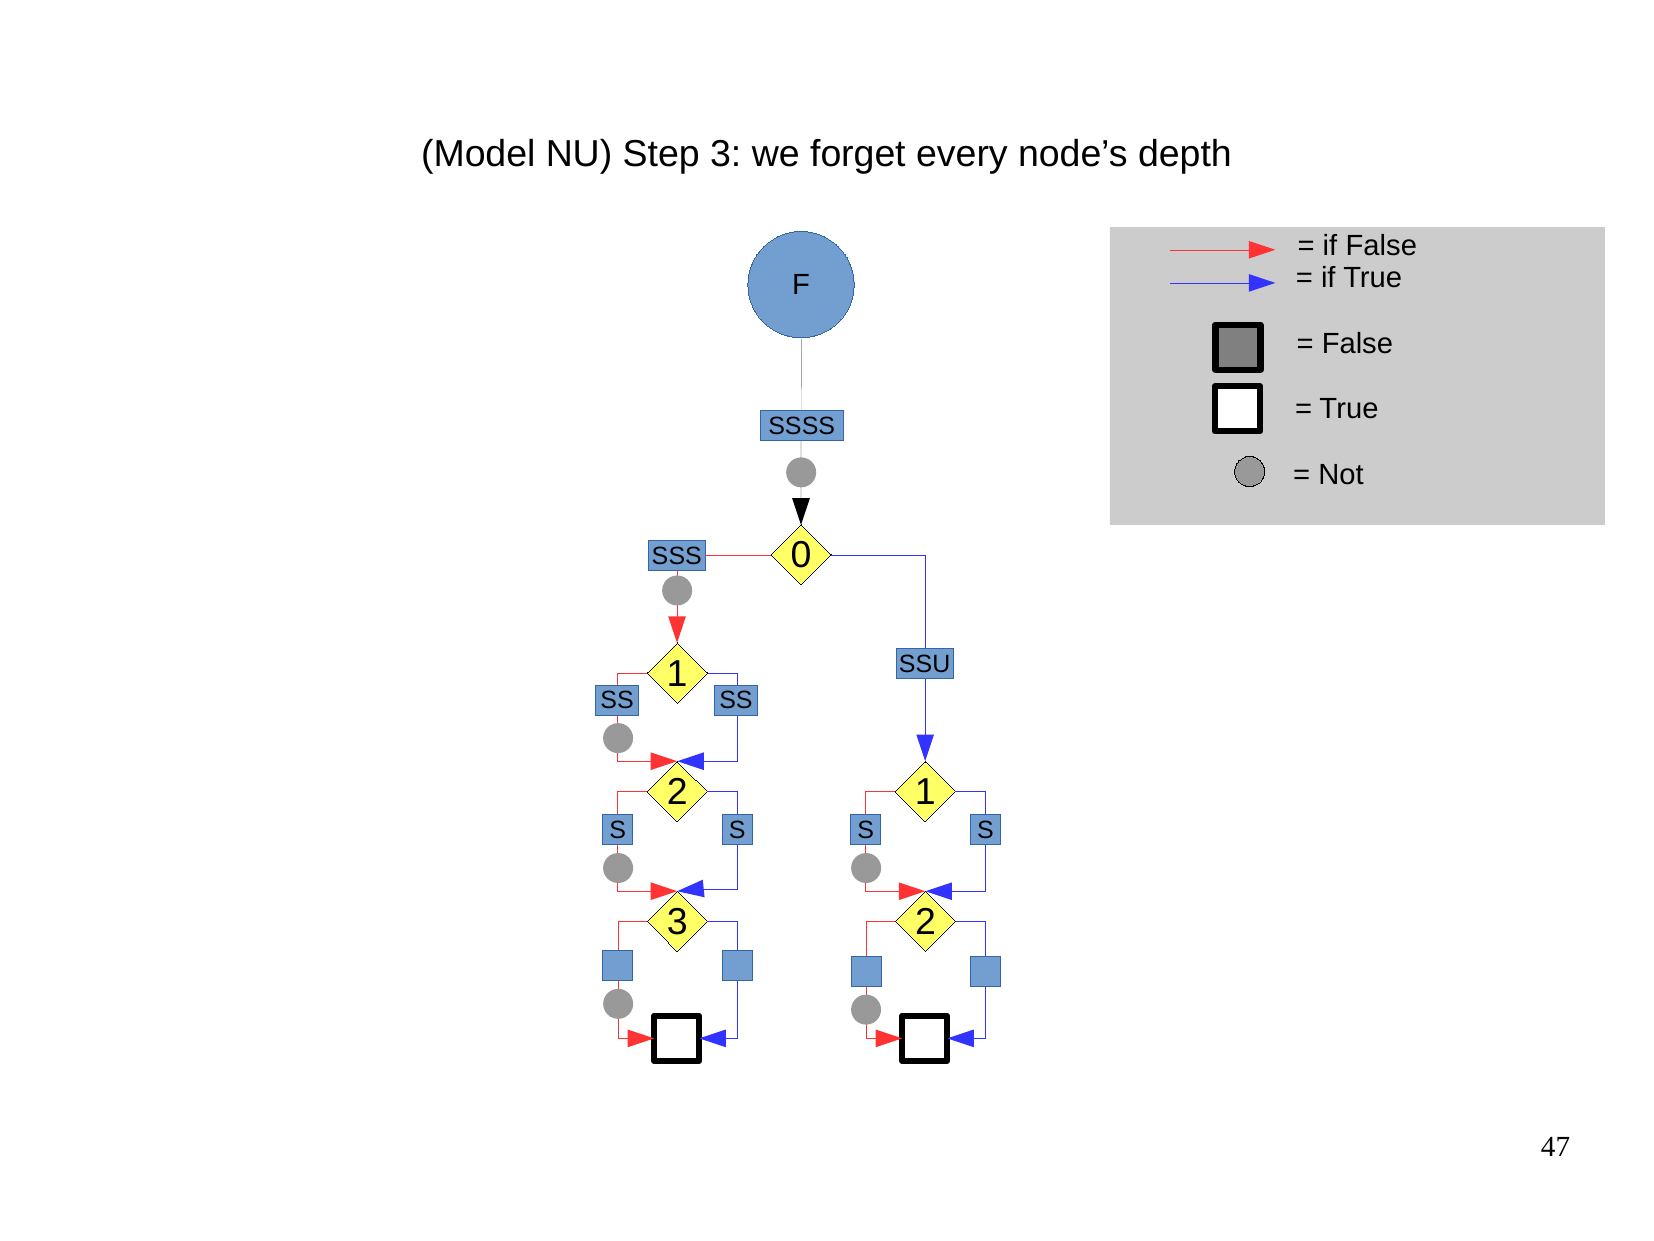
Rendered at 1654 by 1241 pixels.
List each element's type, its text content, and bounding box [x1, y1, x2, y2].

text_box [902, 1015, 948, 1061]
text_box [851, 994, 882, 1025]
title (Model NU) Step 3: we forget every node’s depth [82, 49, 1571, 257]
text_box [722, 950, 753, 981]
text_box 3 [647, 892, 708, 952]
text_box S [850, 814, 881, 845]
text_box S [970, 814, 1001, 845]
text_box [1234, 456, 1265, 487]
text_box [603, 723, 634, 754]
text_box [851, 852, 882, 884]
text_box [662, 575, 693, 606]
text_box [851, 956, 882, 987]
text_box 0 [771, 524, 832, 585]
text_box SSS [648, 540, 706, 571]
text_box 2 [895, 891, 956, 952]
text_box 1 [647, 642, 708, 704]
text_box [603, 988, 634, 1019]
text_box SS [714, 685, 758, 716]
text_box [603, 852, 634, 884]
text_box S [602, 814, 633, 845]
text_box [970, 956, 1001, 987]
text_box [786, 457, 817, 488]
text_box F [747, 257, 855, 338]
text_box 2 [647, 762, 708, 822]
text_box [1215, 324, 1261, 370]
text_box SSSS [760, 410, 844, 441]
text_box SS [595, 685, 639, 716]
text_box = if False = if True = False = True = Not [1109, 227, 1605, 525]
text_box [602, 950, 633, 981]
text_box SSU [896, 648, 954, 679]
text_box [654, 1015, 700, 1061]
text_box [1215, 386, 1261, 432]
text_box S [722, 814, 753, 845]
text_box 1 [895, 761, 956, 822]
